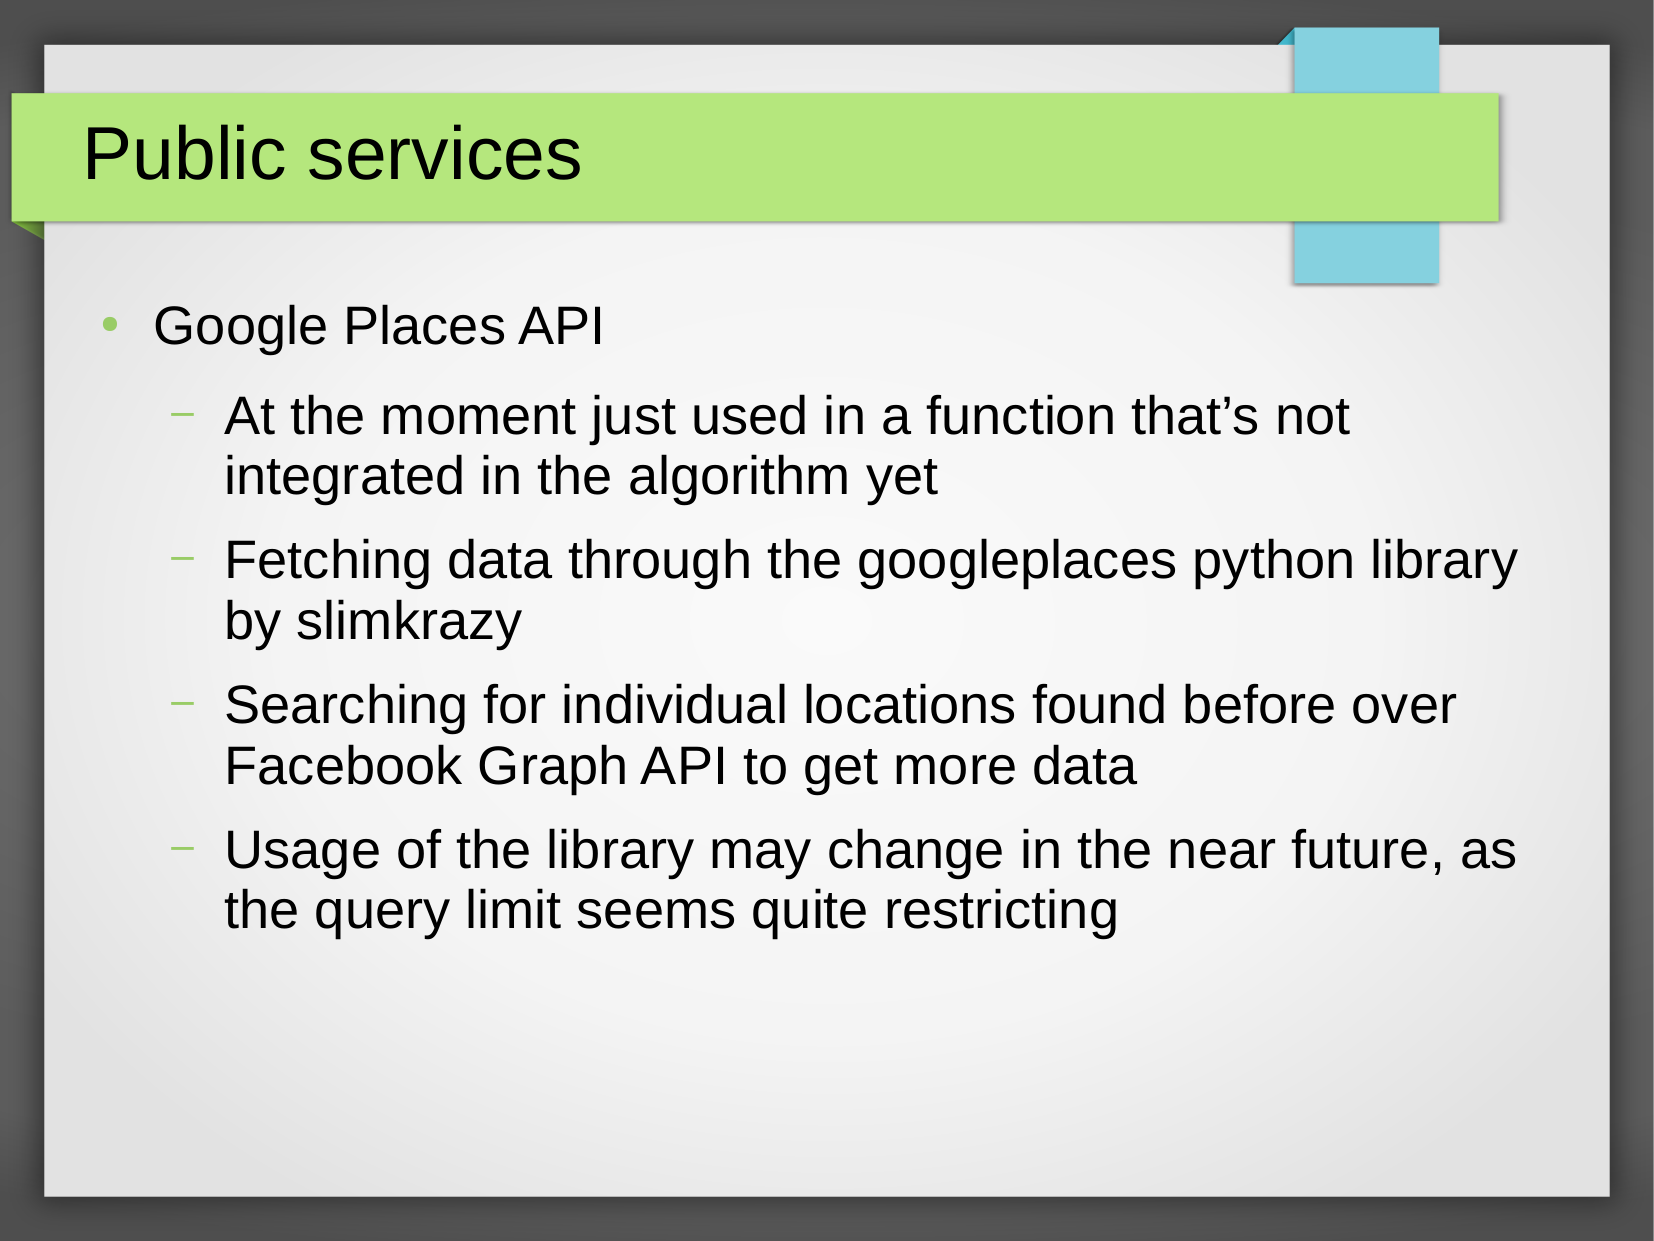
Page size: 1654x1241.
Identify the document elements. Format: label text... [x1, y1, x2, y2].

title Public services [82, 94, 1264, 213]
picture [0, 0, 1654, 1241]
list Google Places API At the moment just used in a function that’s not integrated in the algorithm yet Fetching data through the googleplaces python library by slimkrazy Searching for individual locations found before over Facebook Graph API to get more data Usage of the library may change in the near future, as the query limit seems quite restricting [82, 295, 1571, 1015]
